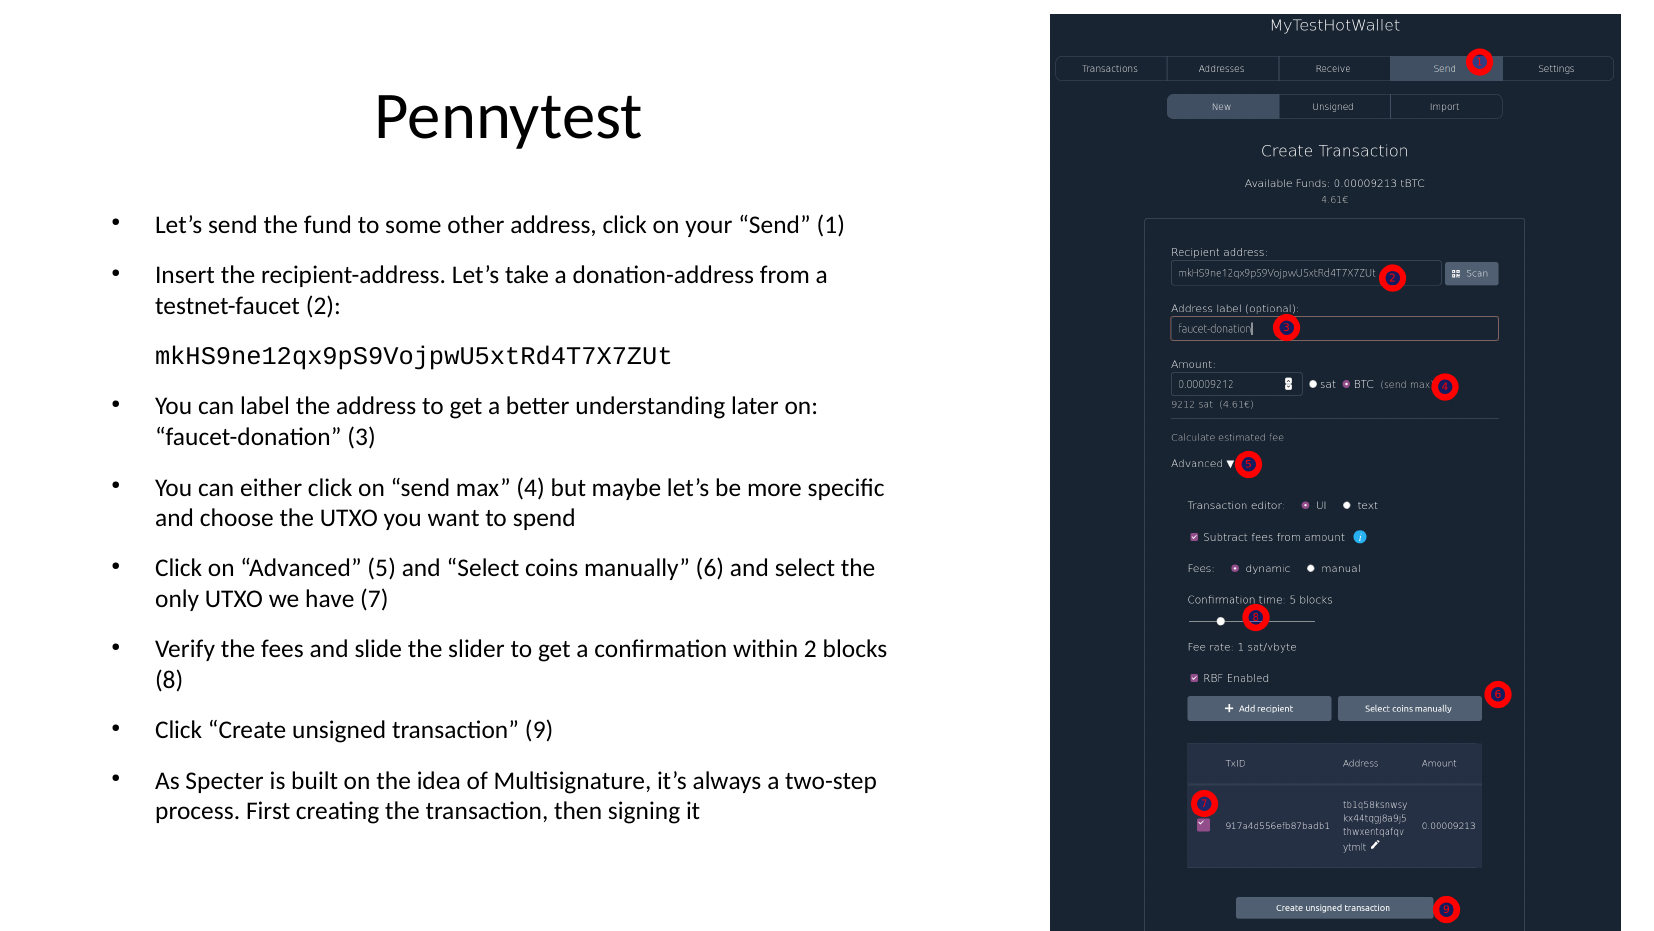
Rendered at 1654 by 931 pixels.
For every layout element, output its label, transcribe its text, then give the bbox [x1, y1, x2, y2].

list Let’s send the fund to some other address, click on your “Send” (1) Insert the recipient-address. Let’s take a donation-address from a testnet-faucet (2): mkHS9ne12qx9pS9VojpwU5xtRd4T7X7ZUt You can label the address to get a better understanding later on: “faucet-donation” (3) You can either click on “send max” (4) but maybe let’s be more specific and choose the UTXO you want to spend Click on “Advanced” (5) and “Select coins manually” (6) and select the only UTXO we have (7) Verify the fees and slide the slider to get a confirmation within 2 blocks (8) Click “Create unsigned transaction” (9) As Specter is built on the idea of Multisignature, it’s always a two-step process. First creating the transaction, then signing it [96, 207, 901, 826]
picture [1050, 14, 1621, 931]
title Pennytest [99, 27, 1050, 193]
